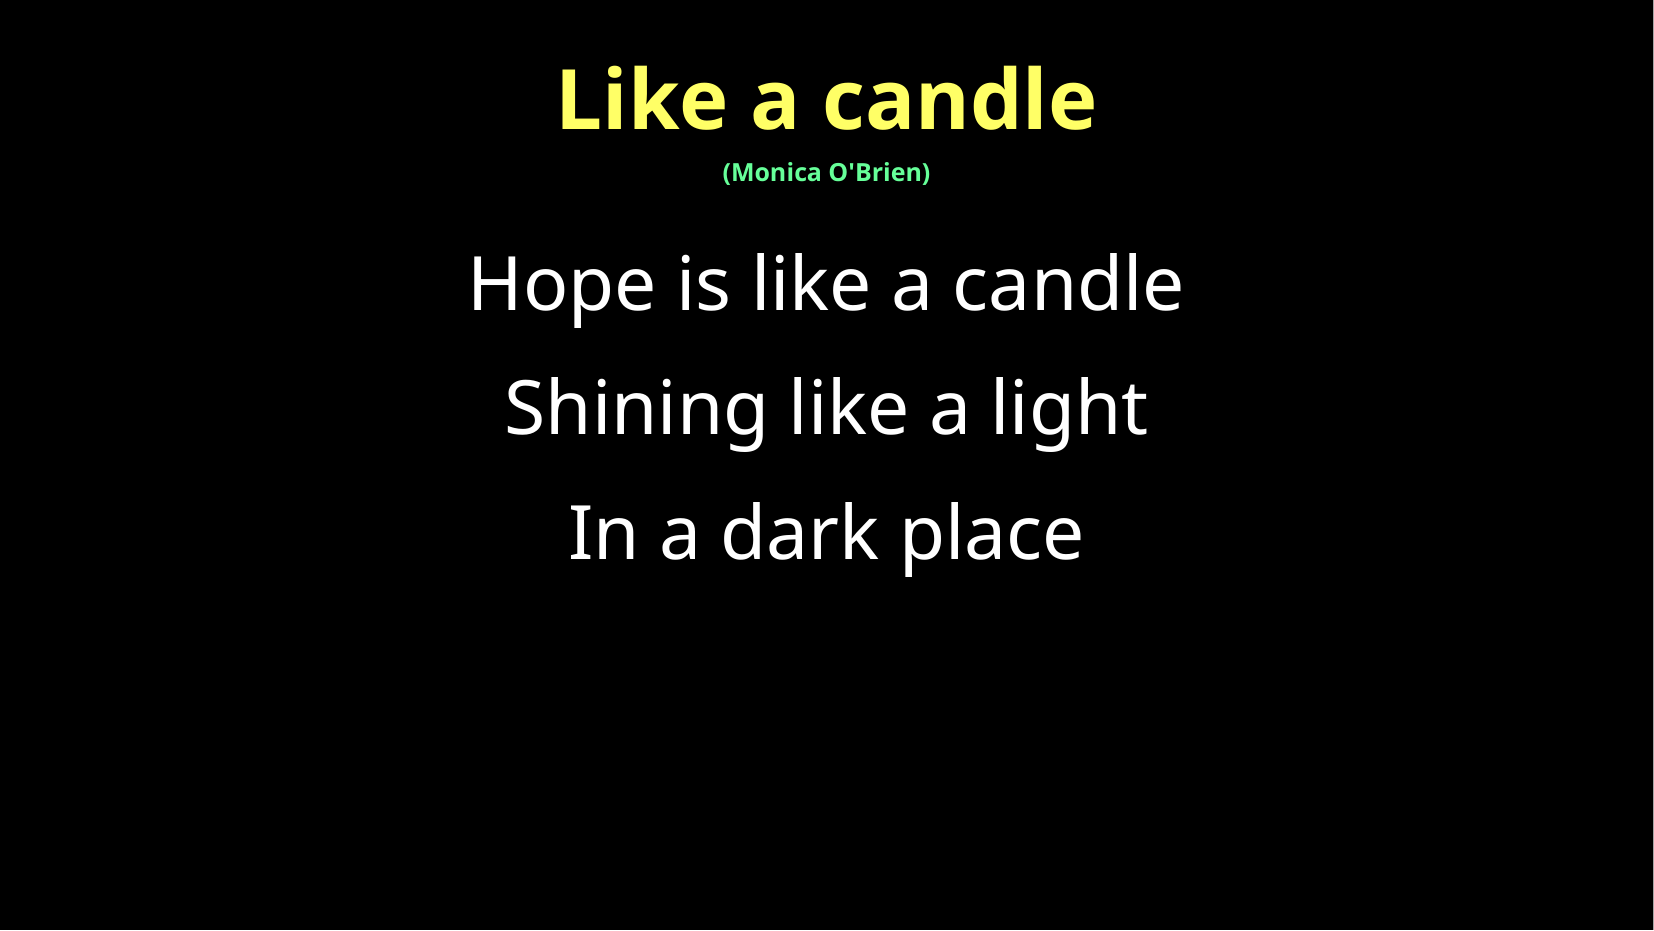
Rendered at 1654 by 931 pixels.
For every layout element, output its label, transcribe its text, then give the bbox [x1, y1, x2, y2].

title Like a candle (Monica O'Brien) [0, 37, 1654, 193]
list Hope is like a candle Shining like a light In a dark place [0, 230, 1654, 922]
